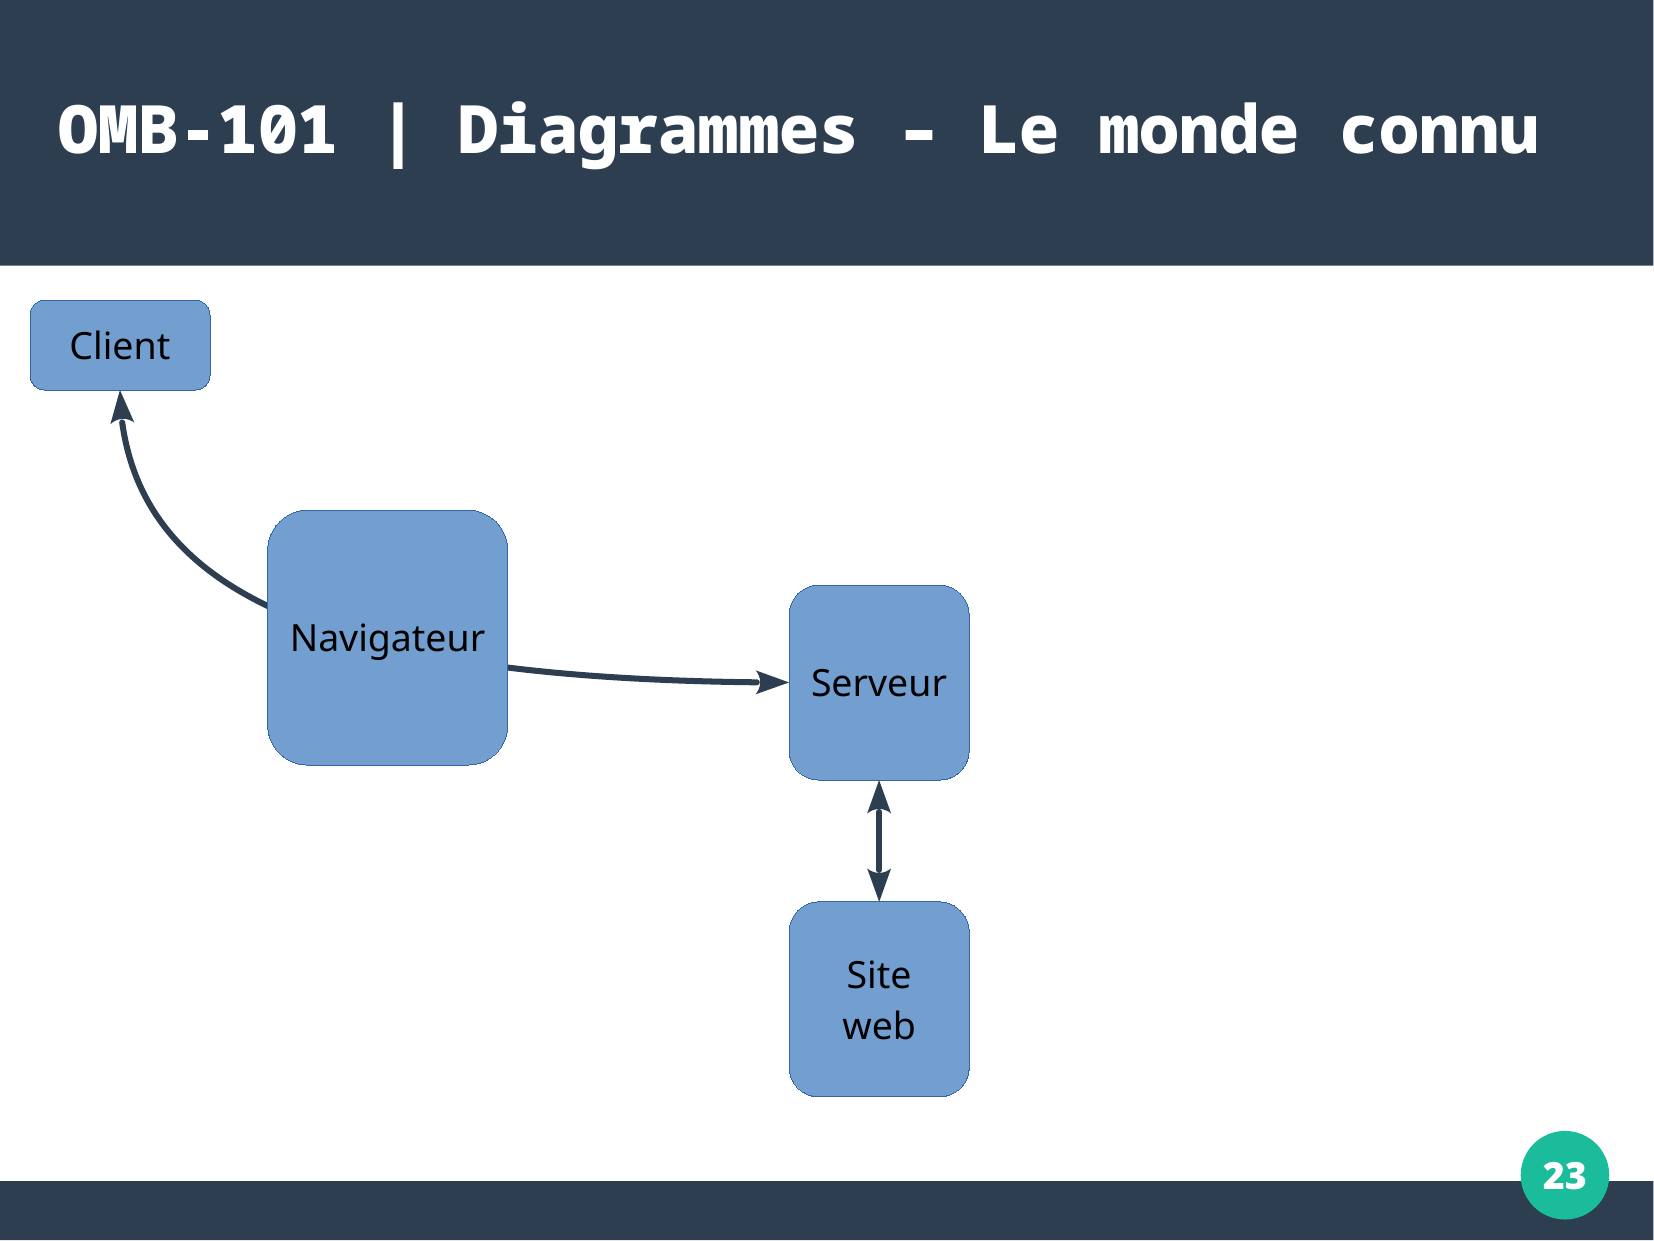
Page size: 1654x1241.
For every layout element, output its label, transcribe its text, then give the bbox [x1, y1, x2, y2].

text_box Serveur [789, 585, 970, 781]
title OMB-101 | Diagrammes – Le monde connu [59, 49, 1595, 207]
text_box Navigateur [267, 510, 508, 766]
text_box Site web [789, 901, 970, 1097]
text_box Client [30, 300, 211, 391]
